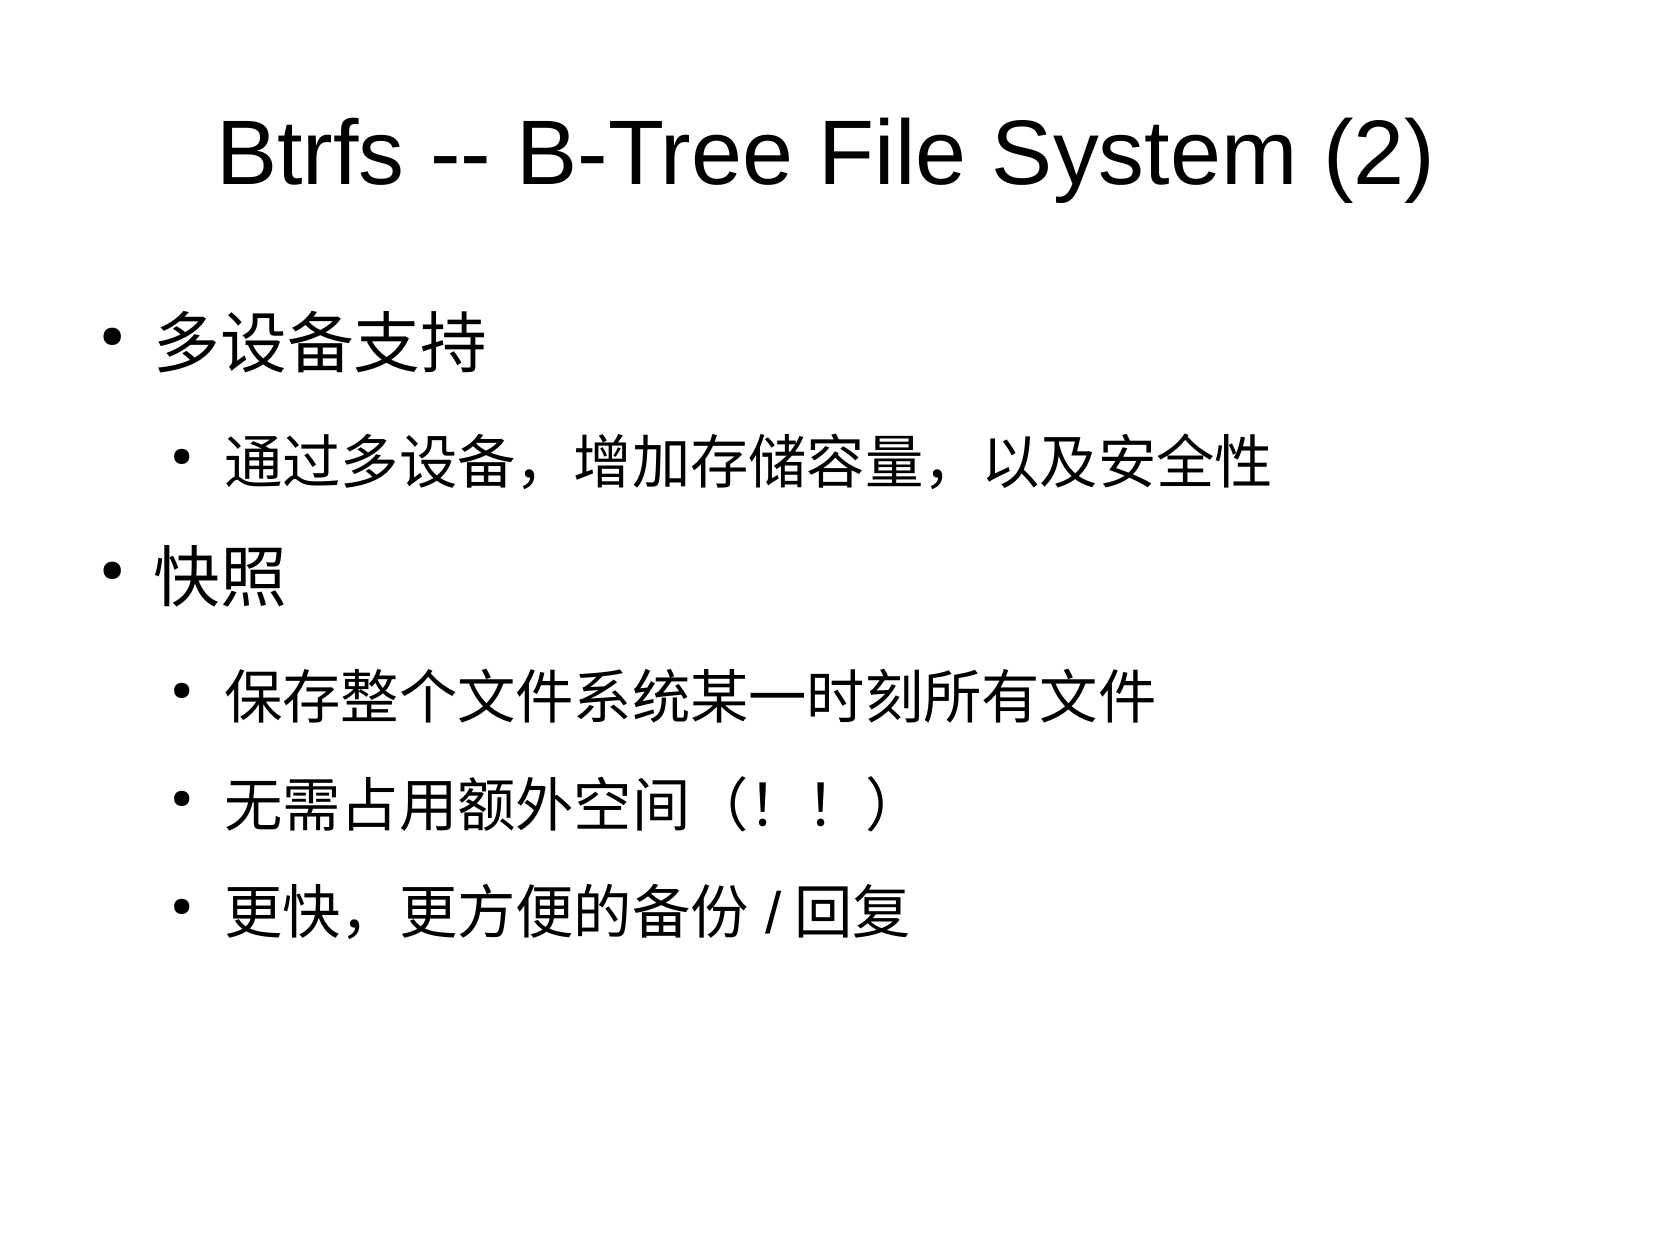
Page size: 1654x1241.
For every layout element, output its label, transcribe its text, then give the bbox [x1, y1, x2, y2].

title Btrfs -- B-Tree File System (2) [82, 49, 1571, 257]
list 多设备支持 通过多设备，增加存储容量，以及安全性 快照 保存整个文件系统某一时刻所有文件 无需占用额外空间（！！） 更快，更方便的备份/回复 [82, 290, 1571, 1109]
